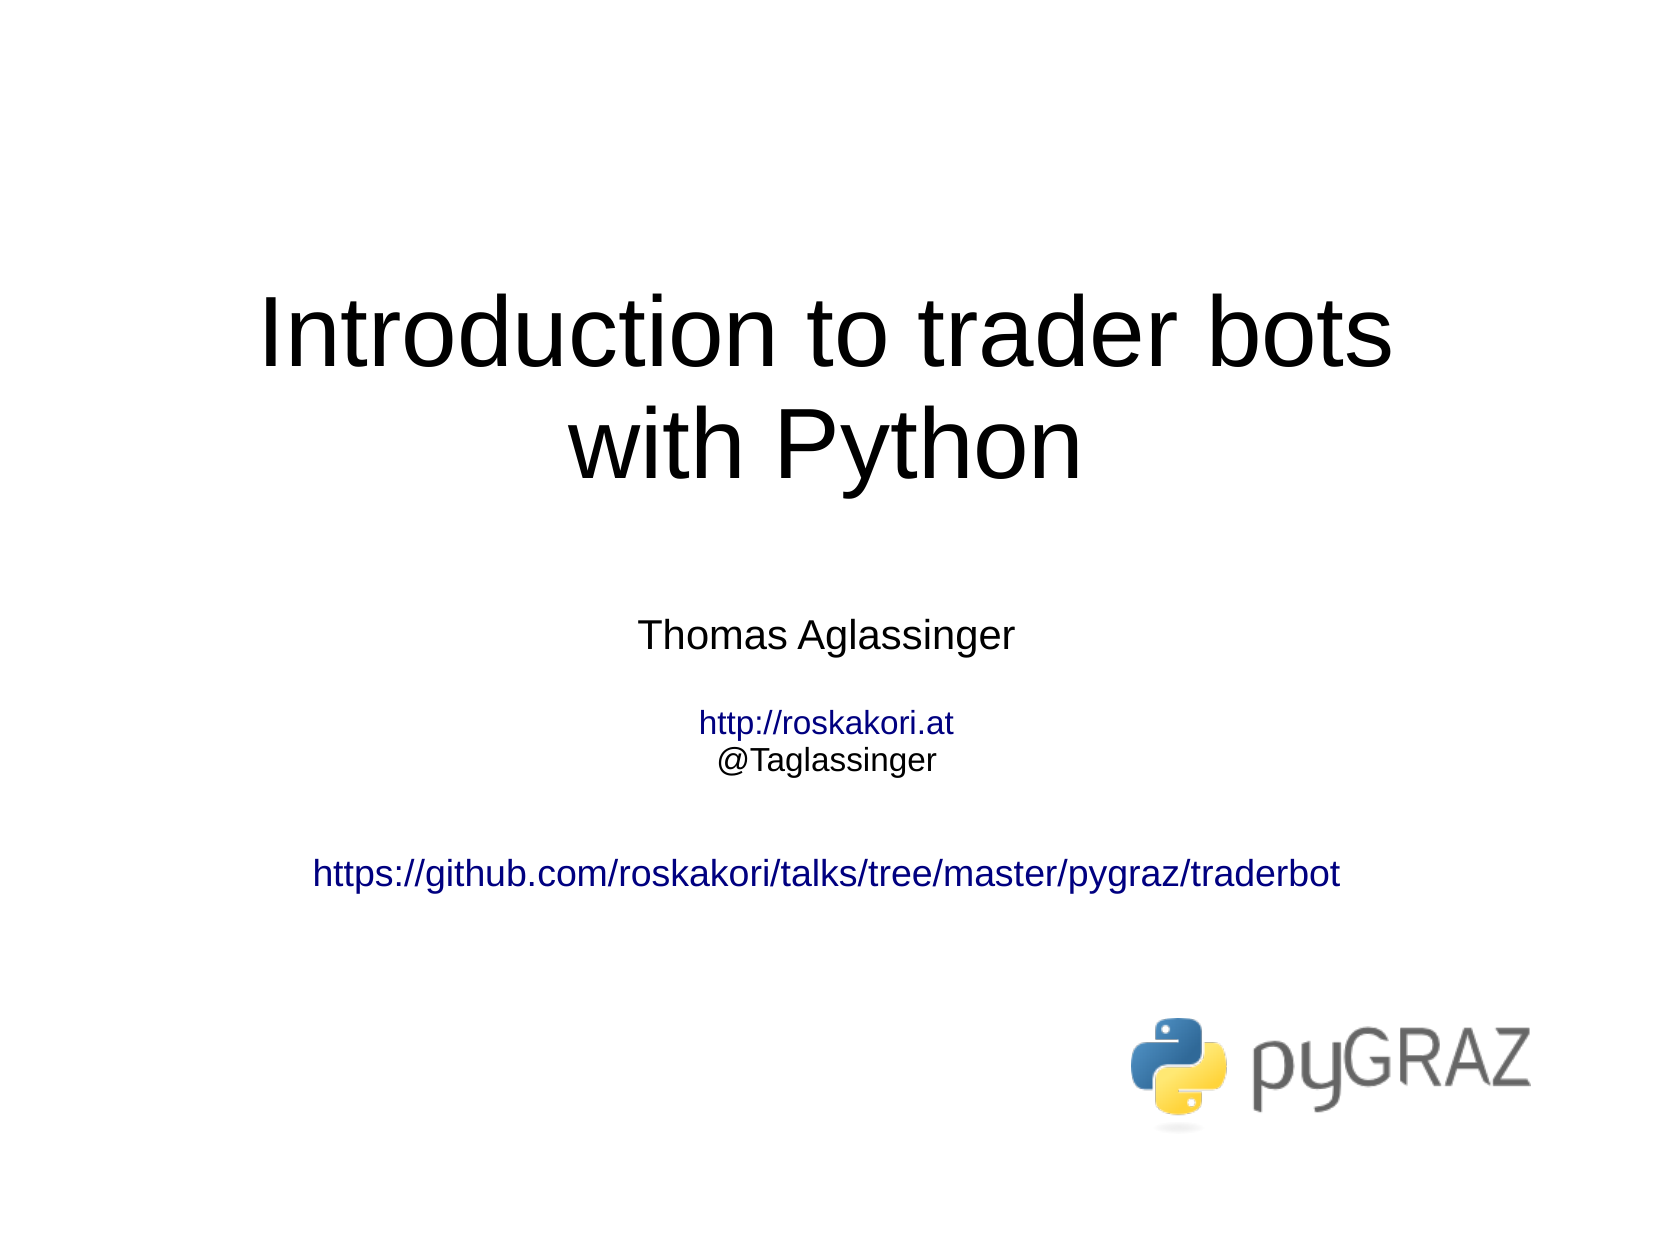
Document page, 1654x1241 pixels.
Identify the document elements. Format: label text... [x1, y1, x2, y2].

picture [1131, 1018, 1531, 1134]
subtitle Introduction to trader bots with Python Thomas Aglassinger http://roskakori.at @Taglassinger https://github.com/roskakori/talks/tree/master/pygraz/traderbot [82, 49, 1571, 1010]
